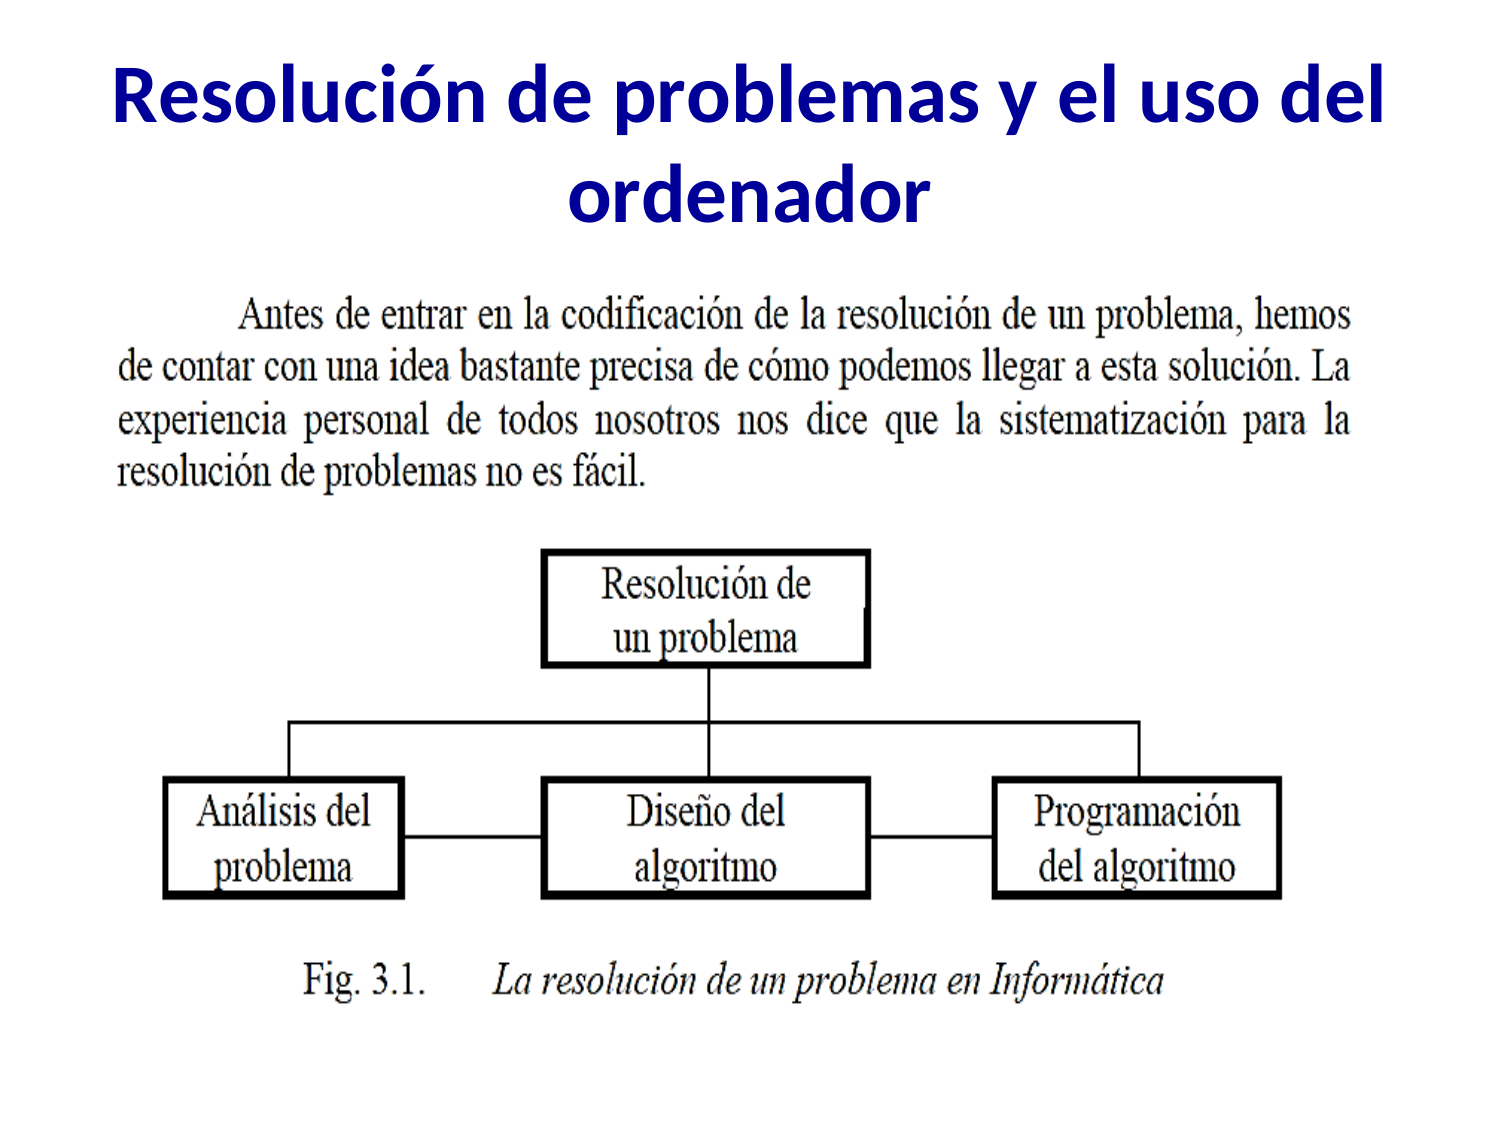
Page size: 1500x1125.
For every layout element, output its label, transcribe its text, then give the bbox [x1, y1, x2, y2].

title Resolución de problemas y el uso del ordenador [75, 45, 1426, 233]
picture [112, 278, 1388, 1024]
